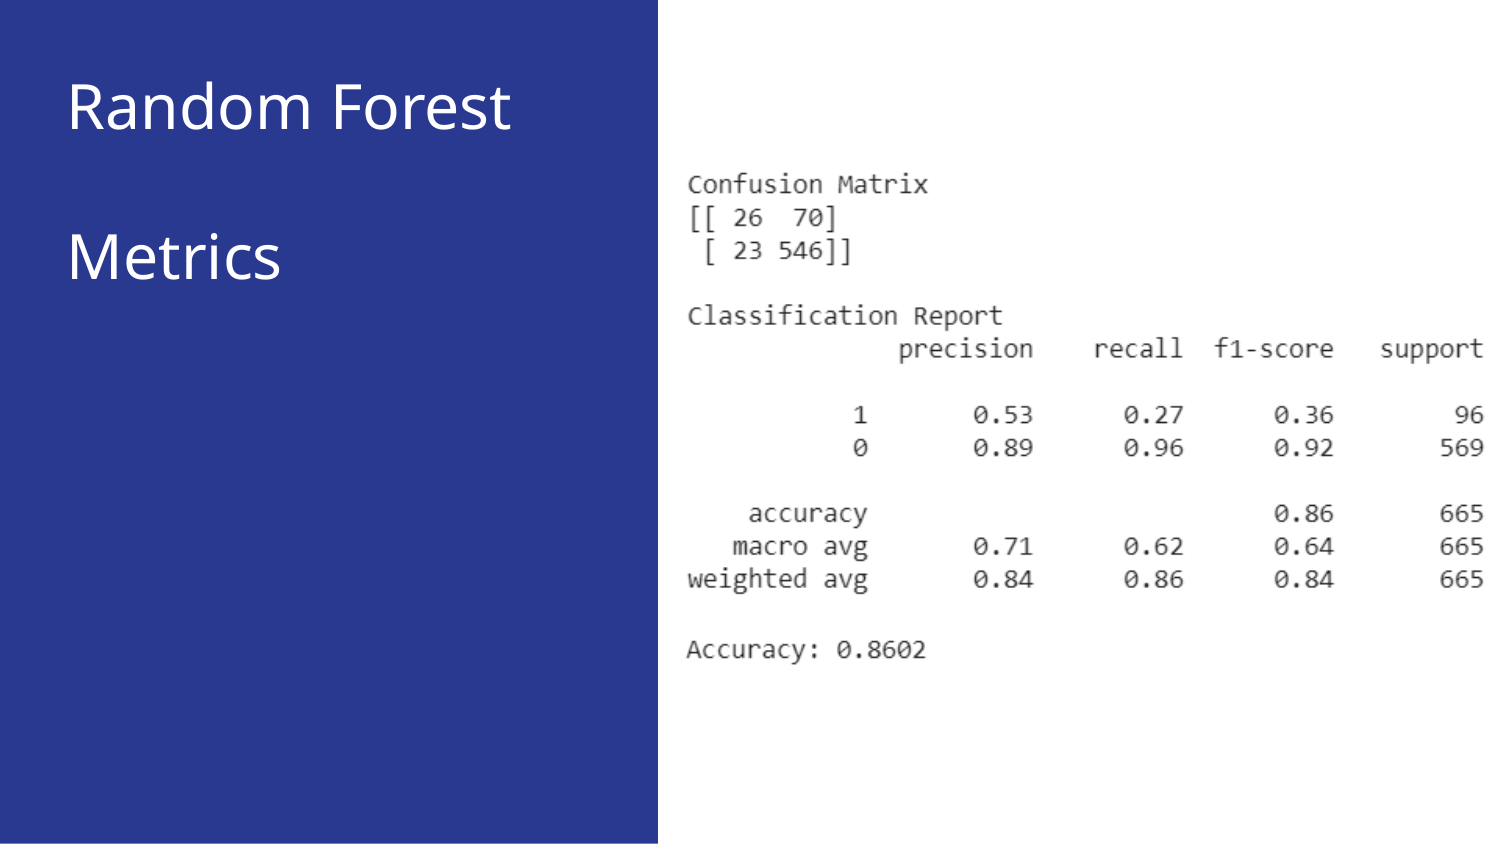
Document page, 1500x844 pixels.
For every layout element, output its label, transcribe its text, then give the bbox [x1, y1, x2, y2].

title Random Forest Metrics [51, 52, 581, 548]
picture [675, 159, 1500, 685]
